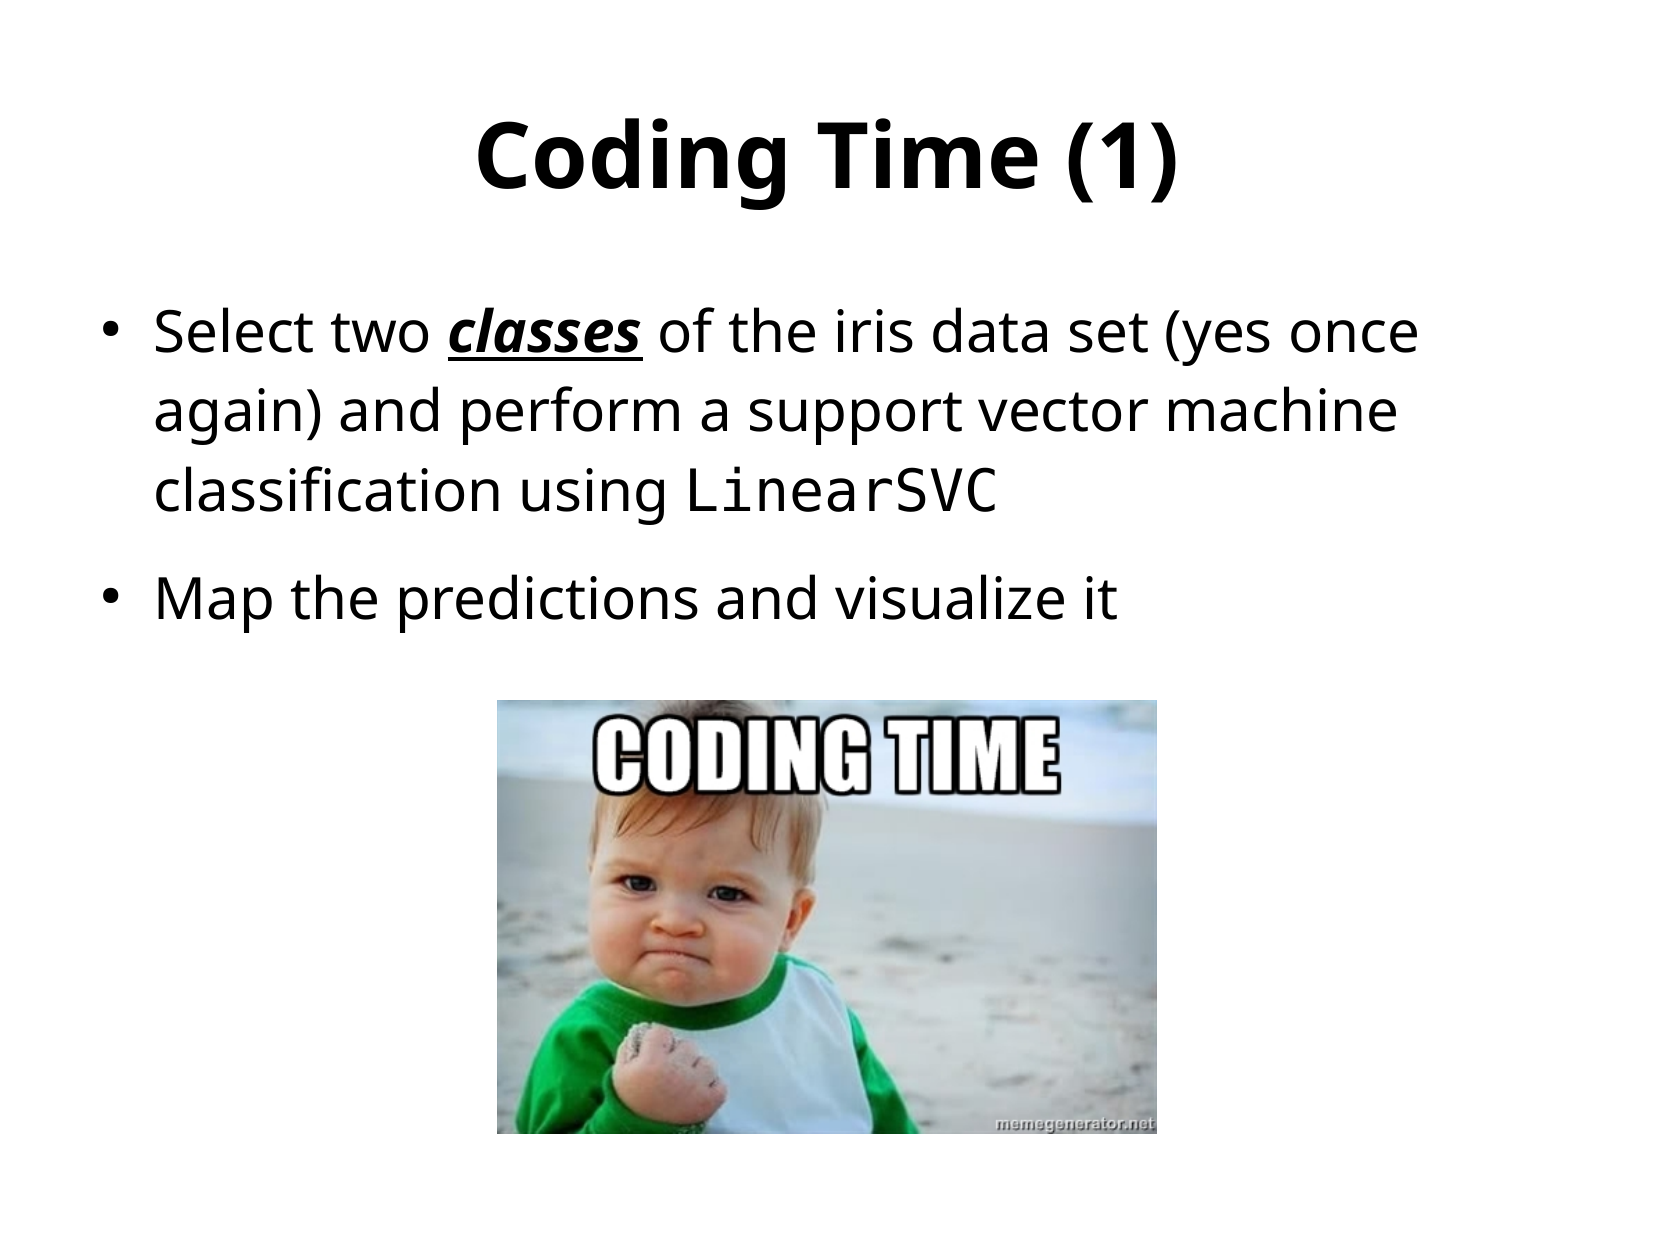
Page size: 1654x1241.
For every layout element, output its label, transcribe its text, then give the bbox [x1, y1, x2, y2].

title Coding Time (1) [82, 49, 1571, 257]
picture [497, 700, 1157, 1134]
list Select two classes of the iris data set (yes once again) and perform a support vector machine classification using LinearSVC Map the predictions and visualize it [82, 290, 1571, 1010]
